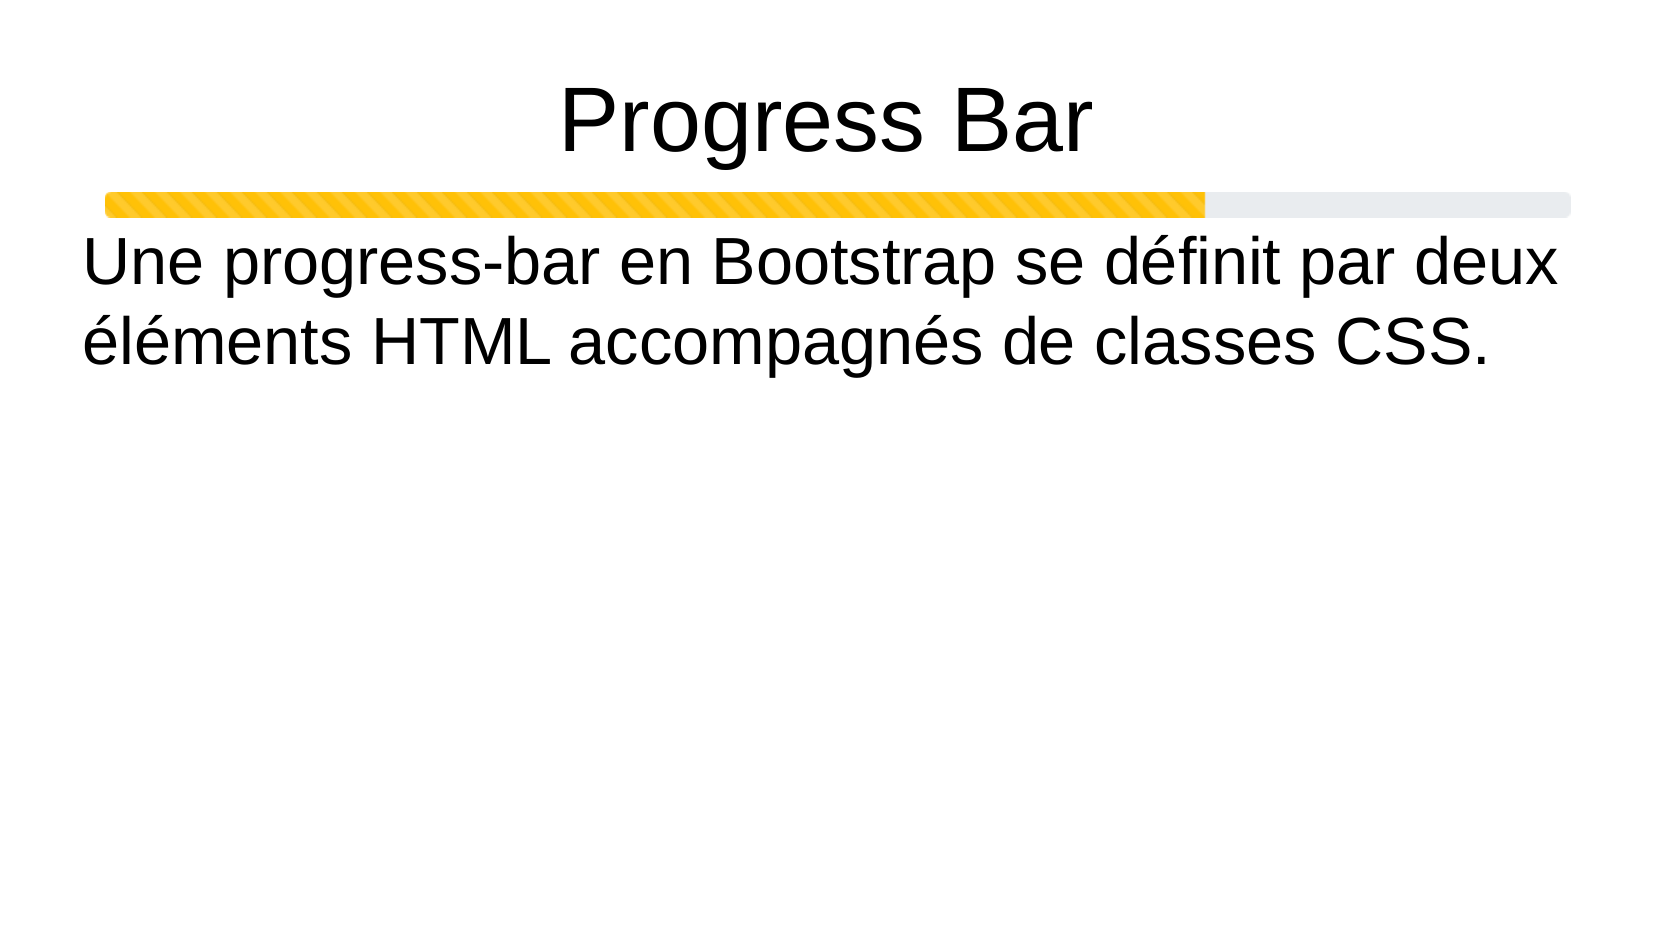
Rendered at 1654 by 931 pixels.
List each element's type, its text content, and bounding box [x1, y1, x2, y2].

list Une progress-bar en Bootstrap se définit par deux éléments HTML accompagnés de classes CSS. [82, 217, 1571, 758]
title Progress Bar [82, 37, 1571, 193]
picture [105, 192, 1571, 218]
